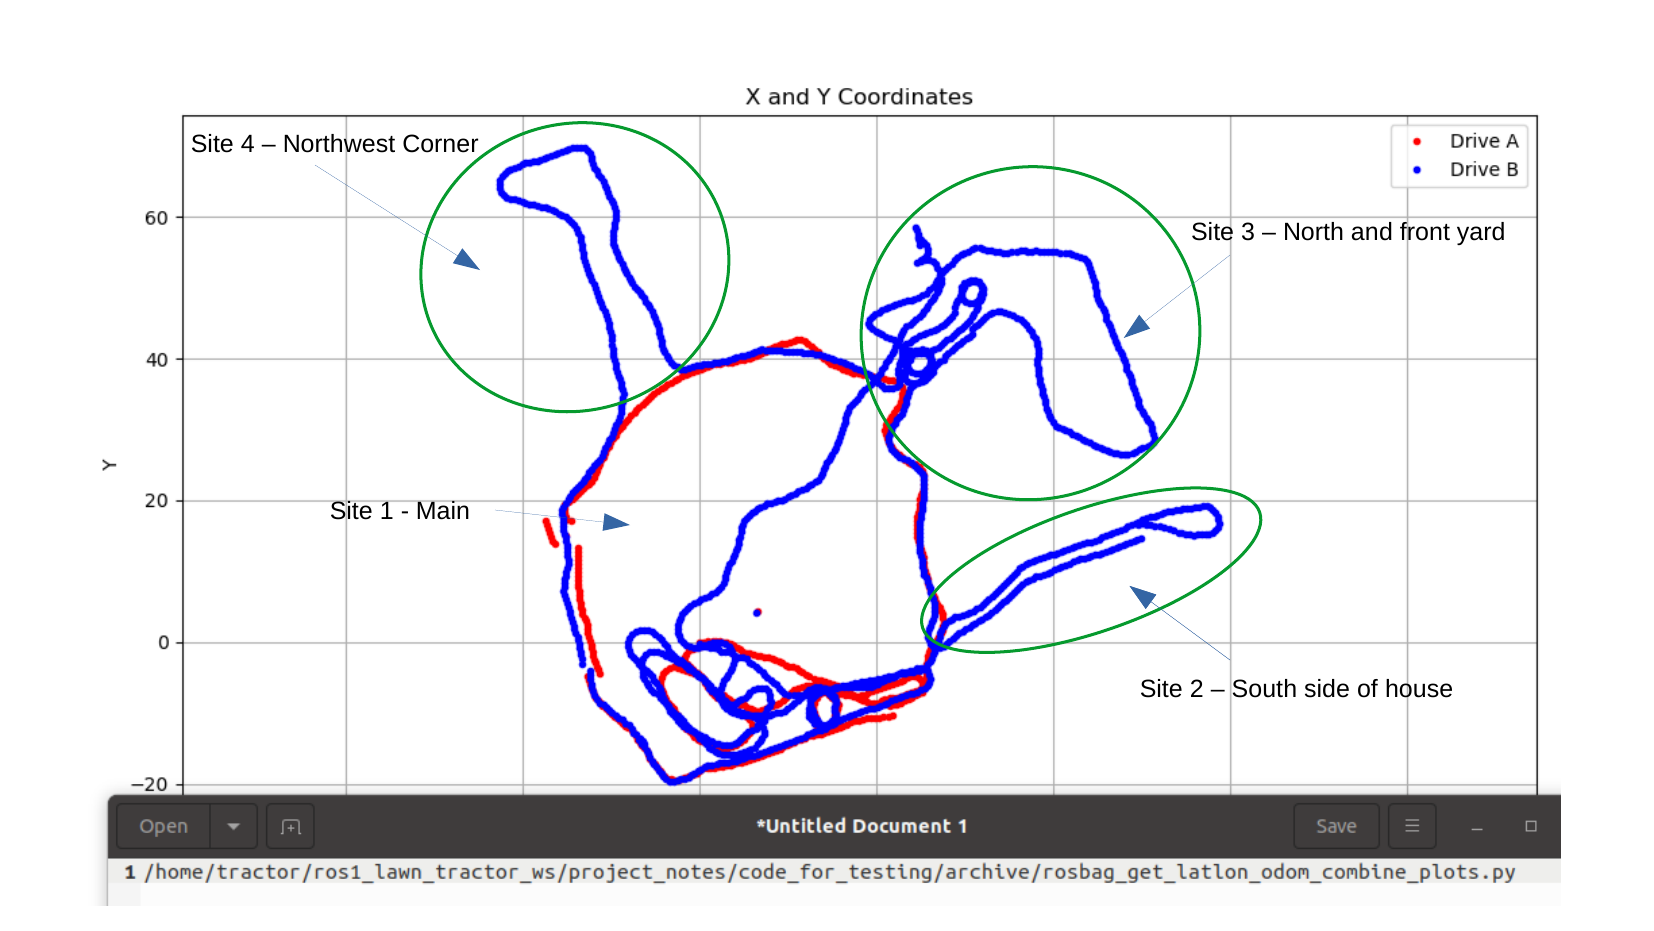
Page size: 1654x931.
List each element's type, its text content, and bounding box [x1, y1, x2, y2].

picture [65, 14, 1561, 906]
text_box Site 3 – North and front yard [1176, 210, 1552, 281]
text_box Site 4 – Northwest Corner [176, 122, 531, 194]
text_box Site 1 - Main [315, 489, 511, 561]
text_box Site 2 – South side of house [1125, 667, 1531, 736]
